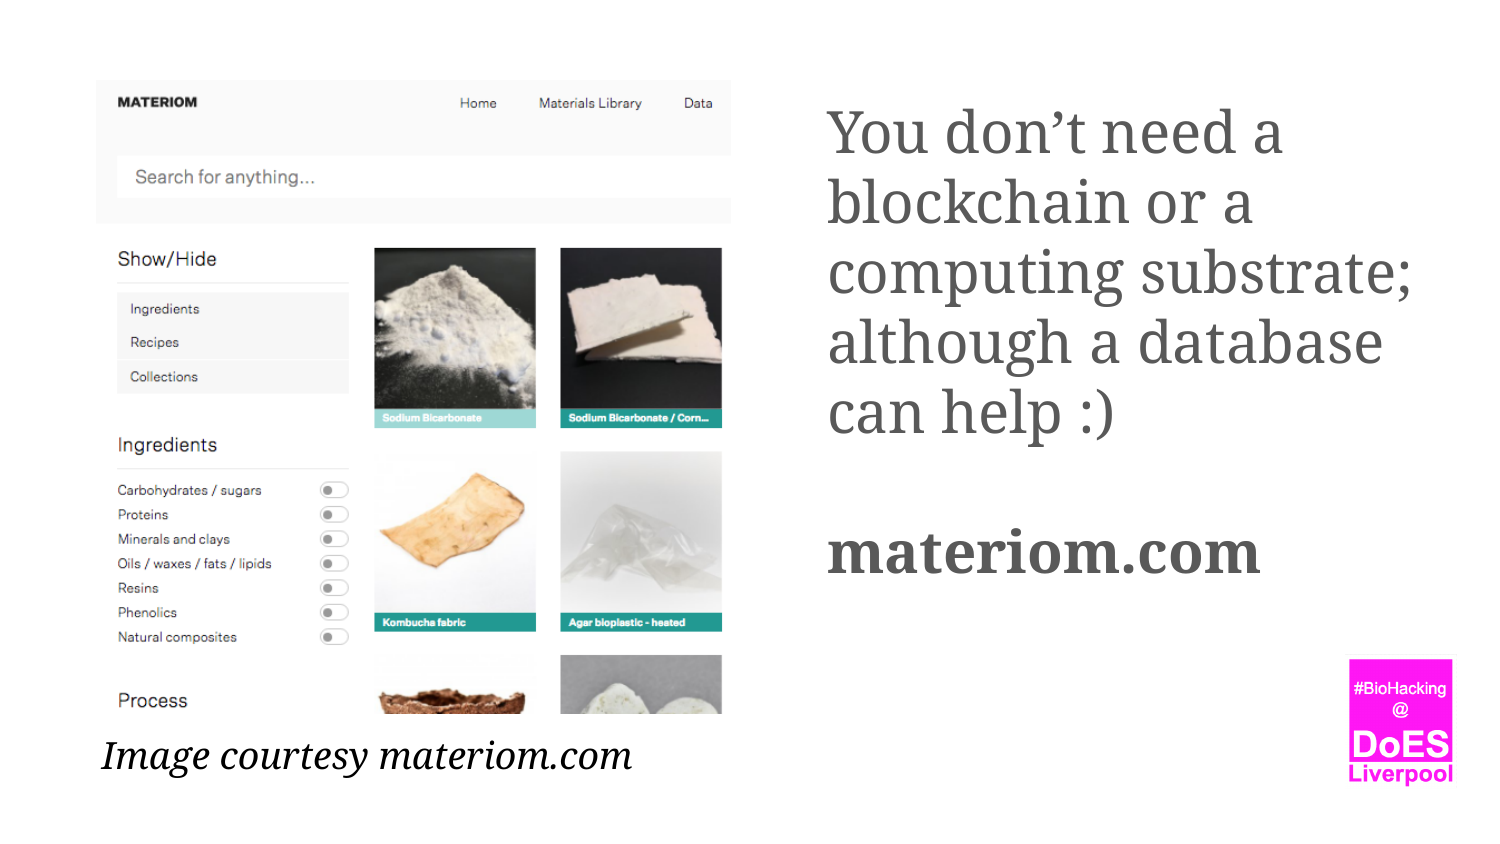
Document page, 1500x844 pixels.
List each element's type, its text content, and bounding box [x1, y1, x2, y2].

subtitle You don’t need a blockchain or a computing substrate; although a database can help :) materiom.com [812, 80, 1446, 642]
text_box Image courtesy materiom.com [86, 716, 1292, 844]
picture [1345, 654, 1457, 789]
picture [96, 80, 731, 714]
